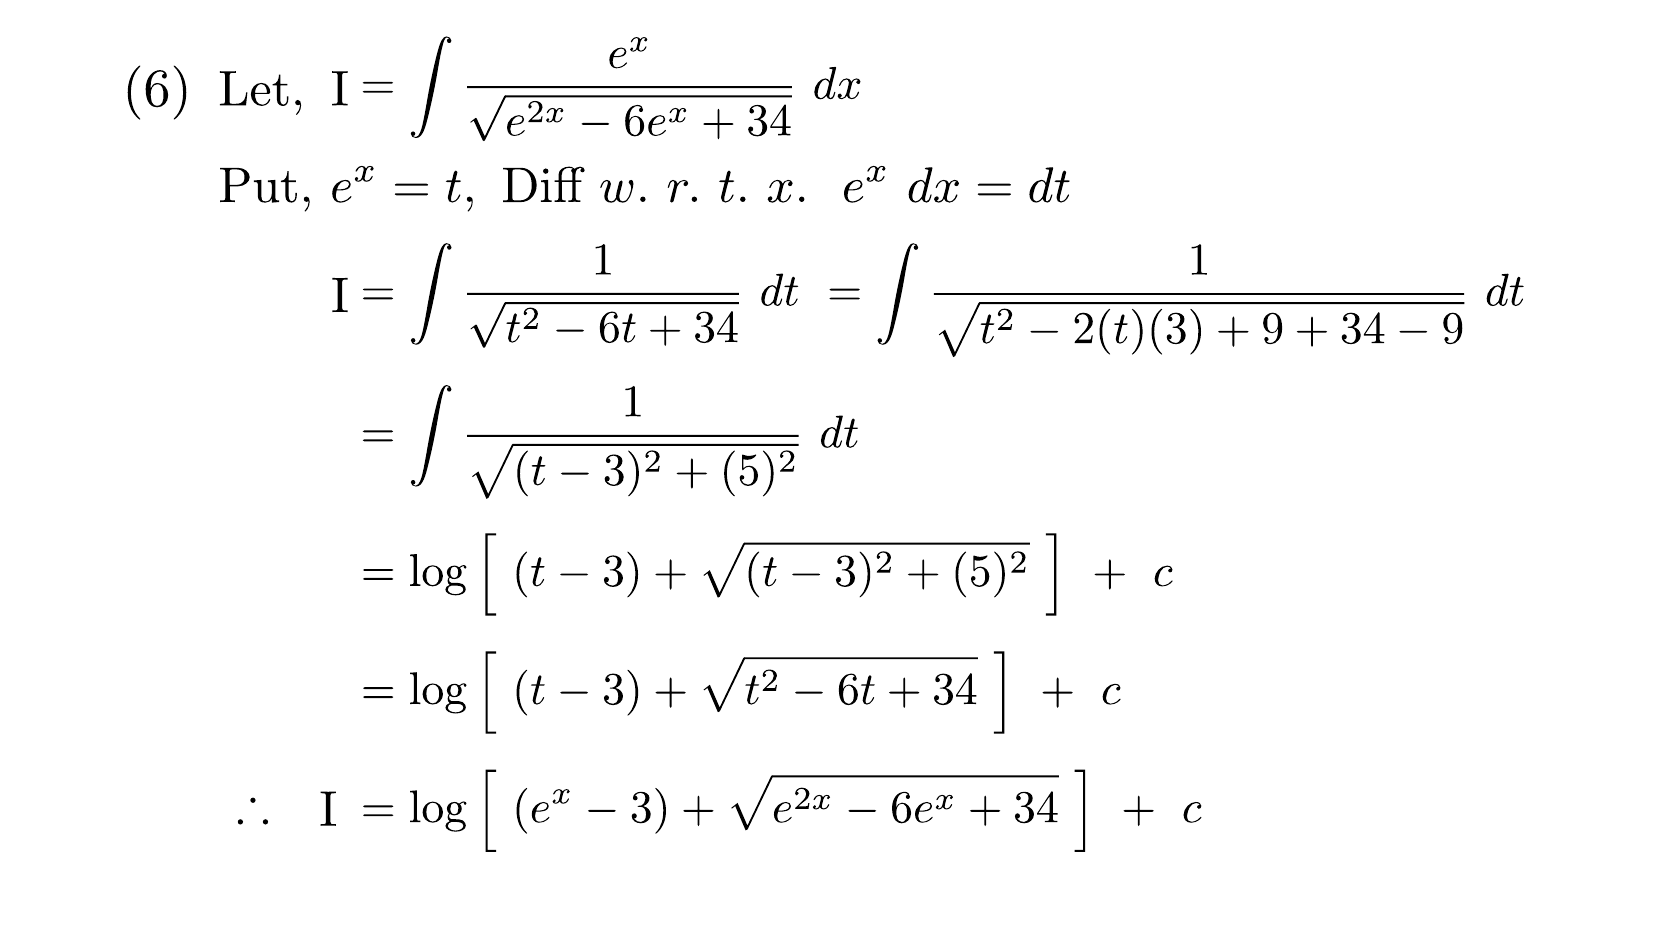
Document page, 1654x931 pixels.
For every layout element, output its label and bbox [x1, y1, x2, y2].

text_box [362, 36, 861, 142]
text_box [332, 277, 348, 313]
text_box [362, 533, 1173, 616]
text_box [362, 769, 1202, 852]
title [47, 36, 1607, 898]
text_box [220, 165, 1070, 212]
text_box [125, 65, 187, 120]
text_box [362, 651, 1121, 734]
text_box [237, 797, 269, 825]
text_box [219, 71, 302, 115]
text_box [332, 71, 348, 106]
text_box [320, 791, 336, 826]
text_box [362, 385, 859, 499]
text_box [829, 243, 1524, 358]
text_box [362, 243, 799, 348]
